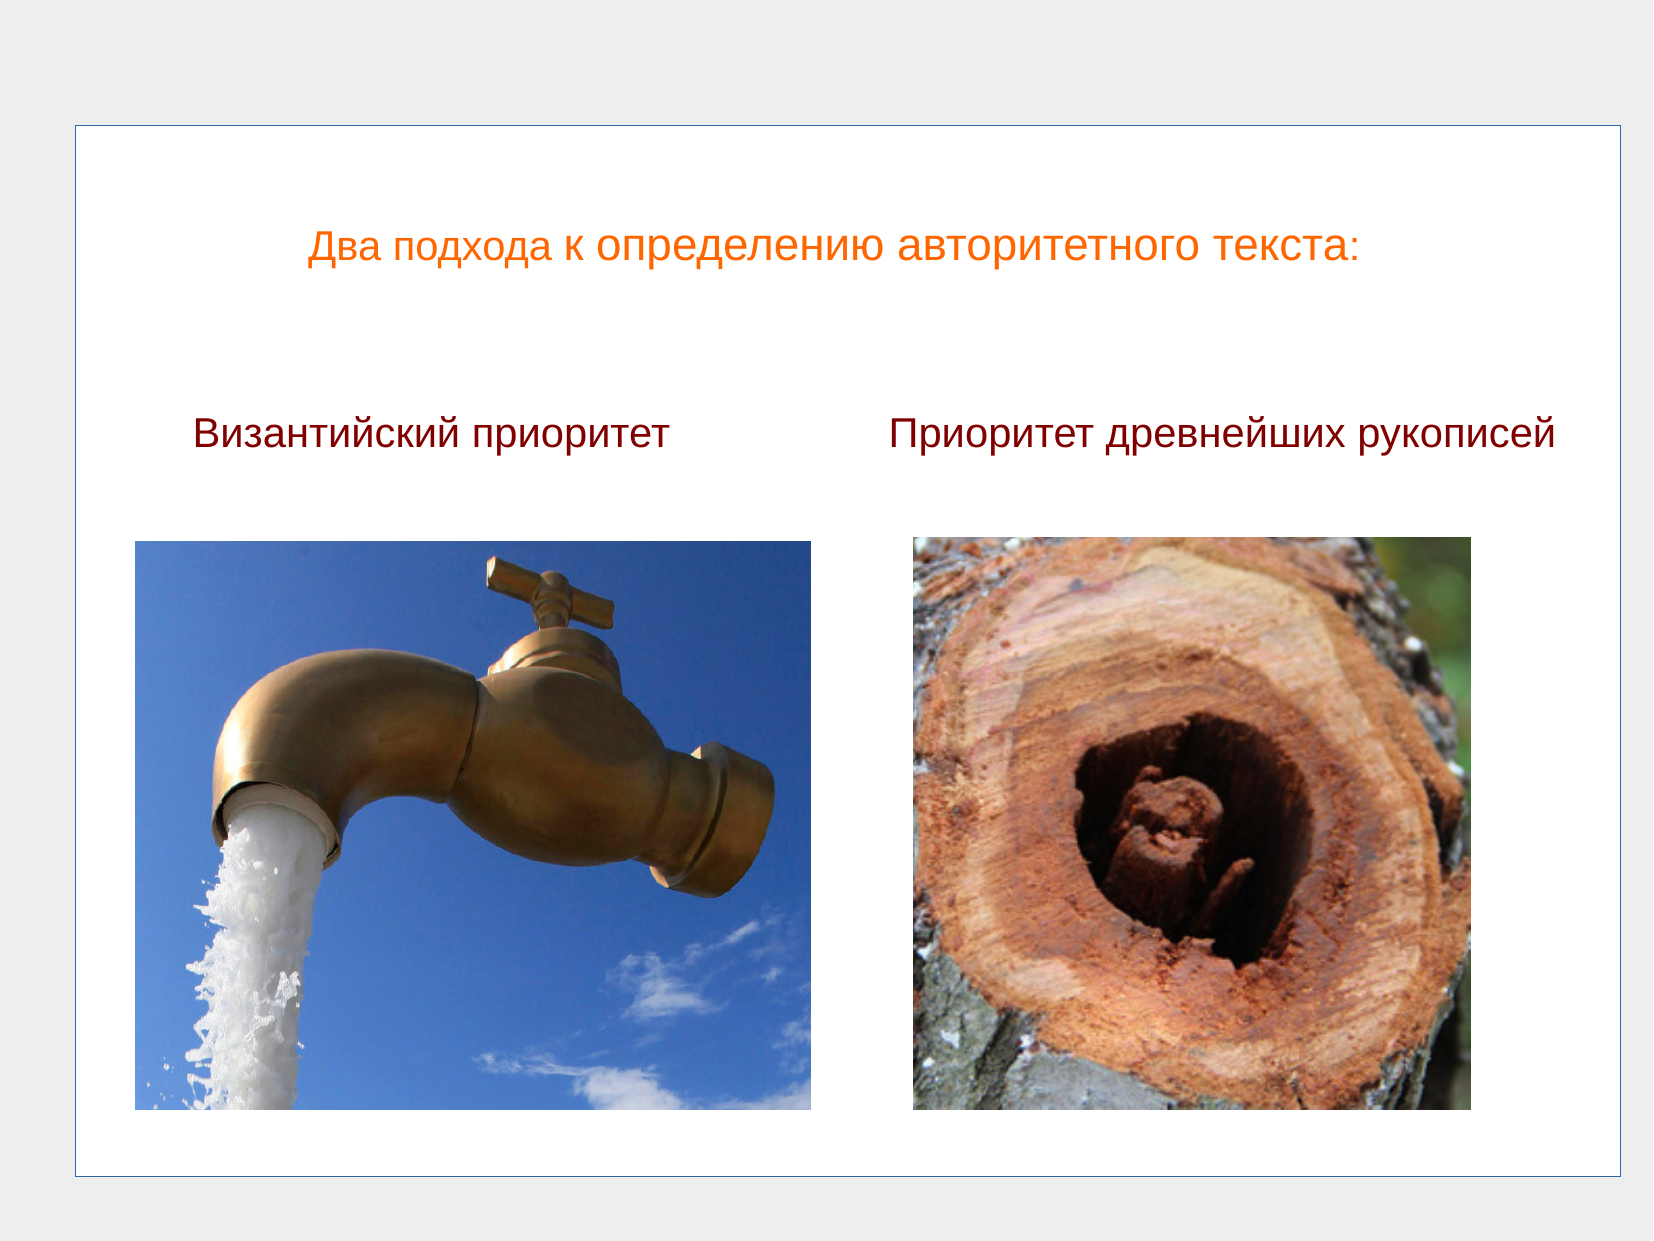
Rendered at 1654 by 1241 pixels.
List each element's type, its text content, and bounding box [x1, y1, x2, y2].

picture [135, 541, 811, 1111]
picture [913, 537, 1471, 1111]
text_box [75, 125, 1621, 1177]
subtitle Два подхода к определению авторитетного текста: Византийский приоритет Приоритет древнейших рукописей [135, 219, 1573, 1140]
